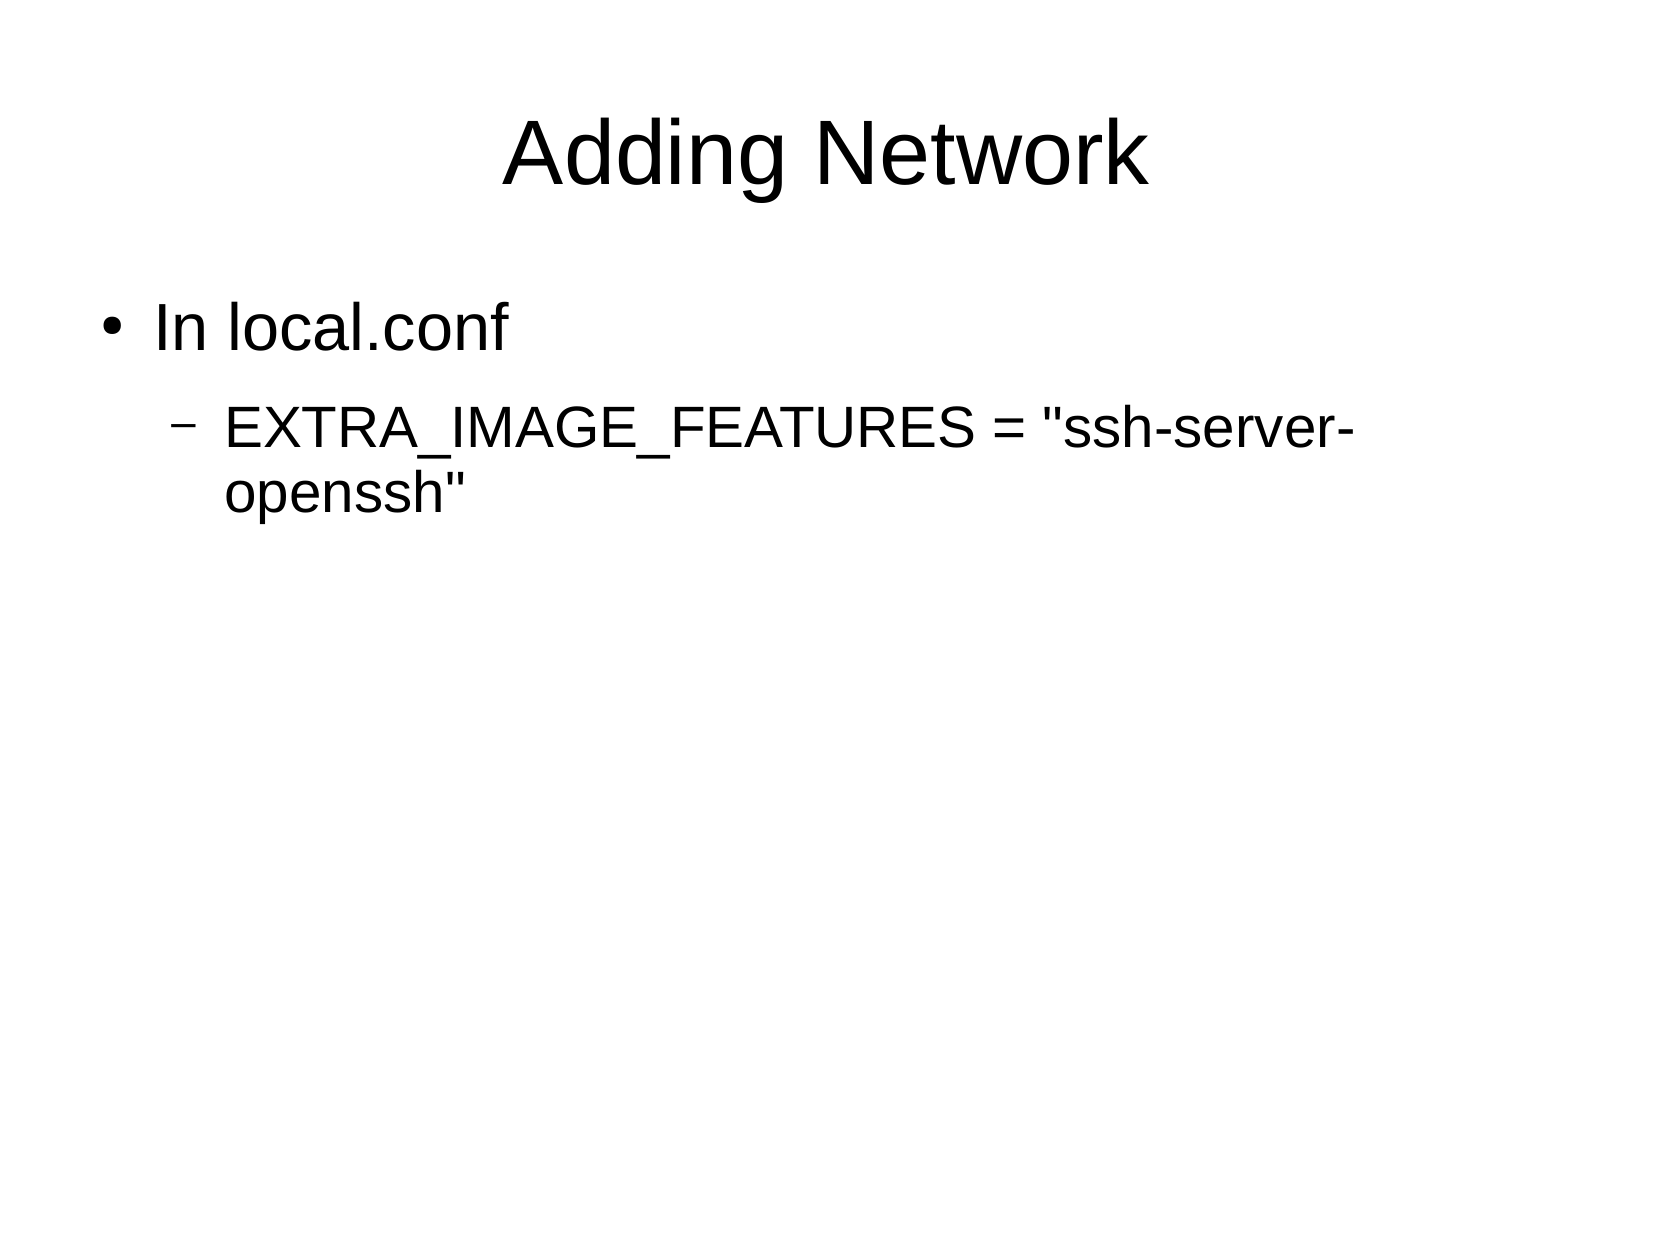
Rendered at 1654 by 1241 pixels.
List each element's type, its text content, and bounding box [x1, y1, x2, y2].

title Adding Network [82, 49, 1571, 257]
list In local.conf EXTRA_IMAGE_FEATURES = "ssh-server-openssh" [82, 290, 1538, 1010]
